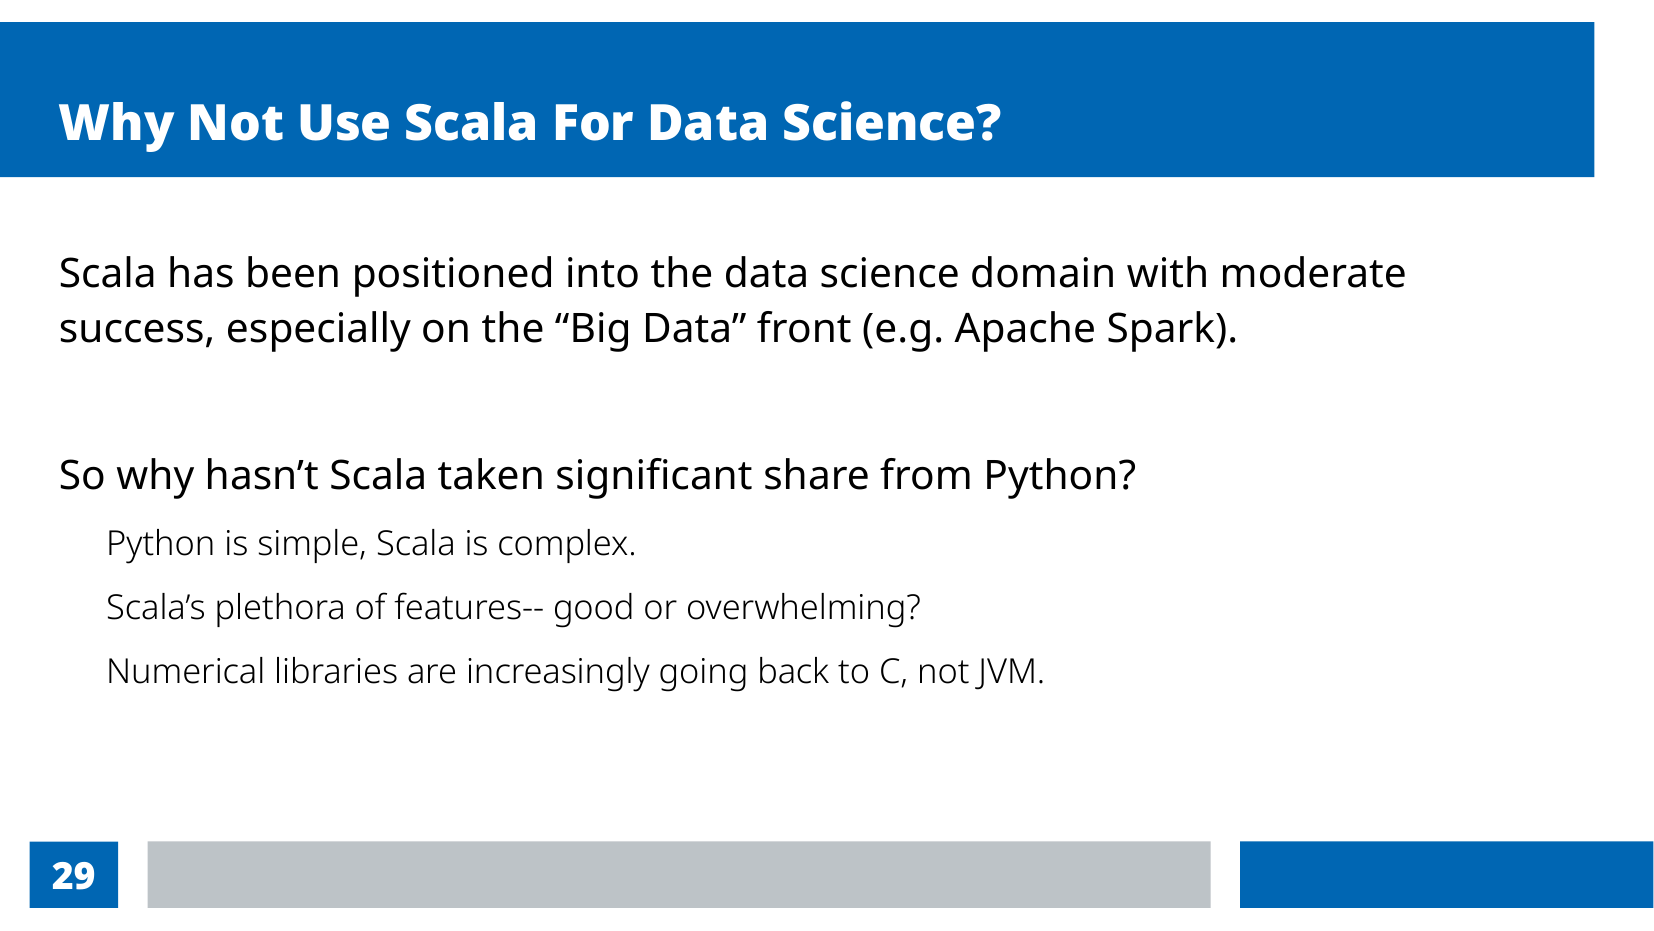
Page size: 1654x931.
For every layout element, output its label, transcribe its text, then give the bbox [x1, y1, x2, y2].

title Why Not Use Scala For Data Science? [59, 44, 1595, 156]
list Scala has been positioned into the data science domain with moderate success, especially on the “Big Data” front (e.g. Apache Spark). So why hasn’t Scala taken significant share from Python? Python is simple, Scala is complex. Scala’s plethora of features-- good or overwhelming? Numerical libraries are increasingly going back to C, not JVM. [59, 243, 1565, 820]
